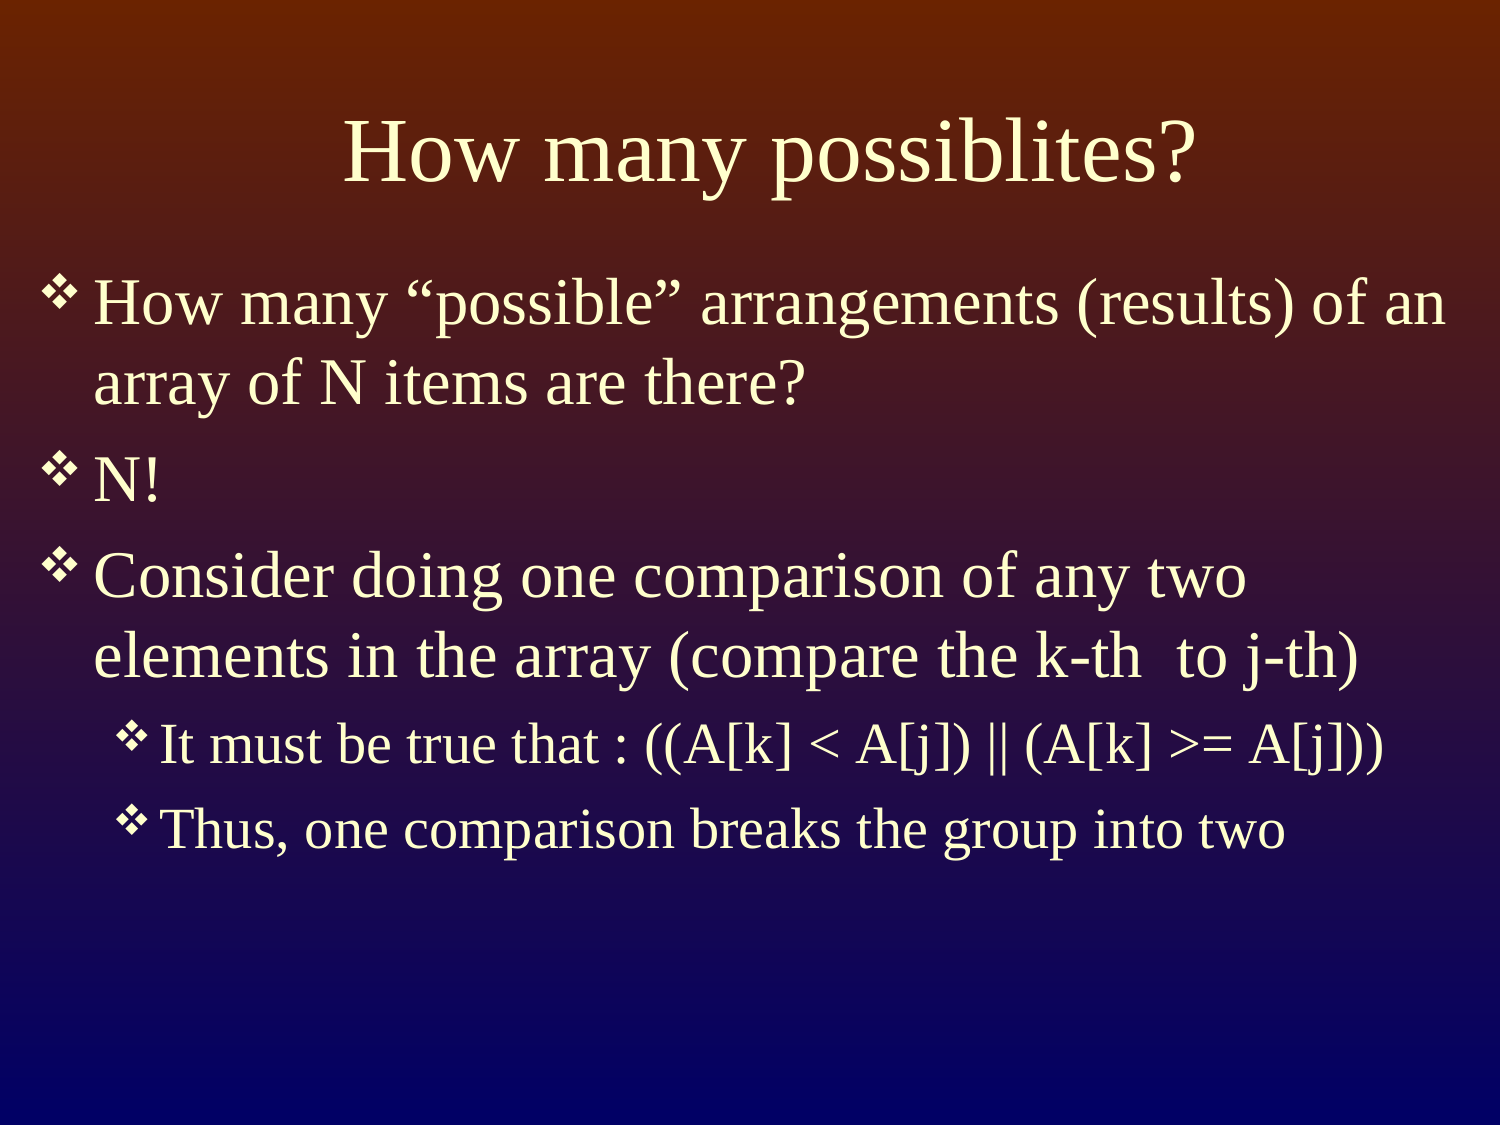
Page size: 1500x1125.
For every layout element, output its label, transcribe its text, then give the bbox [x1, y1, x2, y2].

list How many “possible” arrangements (results) of an array of N items are there? N! Consider doing one comparison of any two elements in the array (compare the k-th to j-th) It must be true that : ((A[k] < A[j]) || (A[k] >= A[j])) Thus, one comparison breaks the group into two [22, 249, 1482, 1026]
title How many possiblites? [42, 50, 1500, 240]
